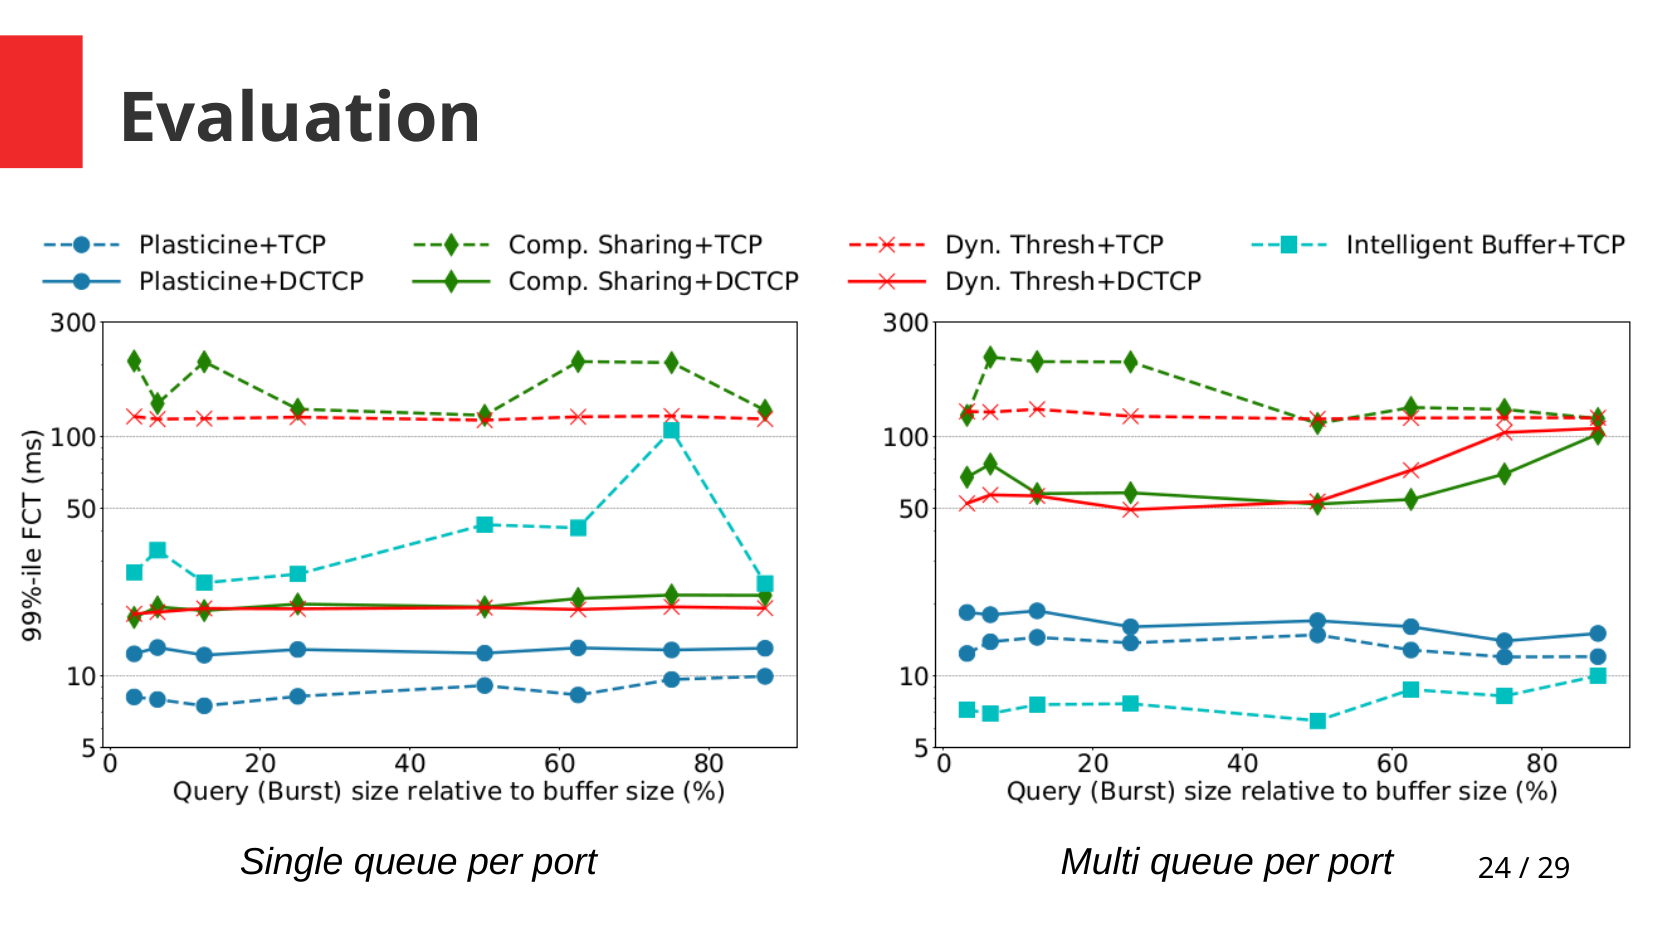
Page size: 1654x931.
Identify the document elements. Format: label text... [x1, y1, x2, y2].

text_box Multi queue per port [1045, 832, 1556, 890]
title Evaluation [118, 36, 1571, 193]
picture [3, 217, 1654, 815]
text_box Single queue per port [225, 832, 736, 890]
